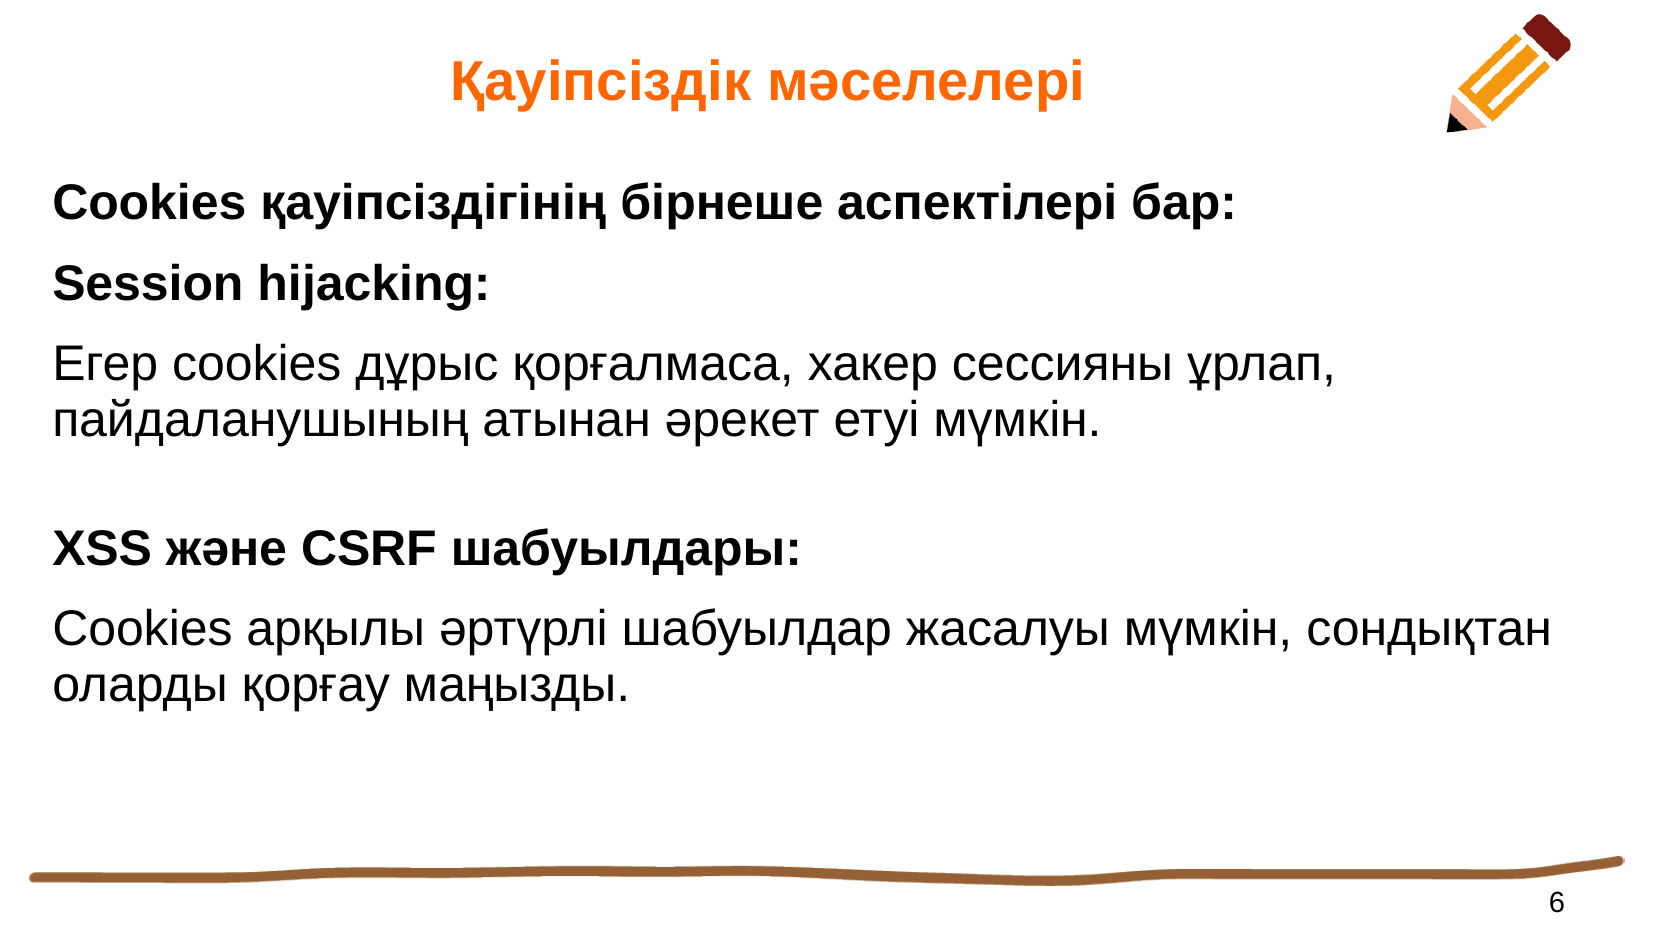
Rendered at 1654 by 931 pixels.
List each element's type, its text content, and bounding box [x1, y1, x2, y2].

picture [29, 856, 1625, 886]
picture [1446, 14, 1571, 133]
text_box Cookies қауіпсіздігінің бірнеше аспектілері бар: Session hijacking: Егер cookies дұрыс қорғалмаса, хакер сессияны ұрлап, пайдаланушының атынан әрекет етуі мүмкін. XSS және CSRF шабуылдары: Cookies арқылы әртүрлі шабуылдар жасалуы мүмкін, сондықтан оларды қорғау маңызды. [37, 167, 1613, 805]
title Қауіпсіздік мәселелері [88, 29, 1447, 133]
